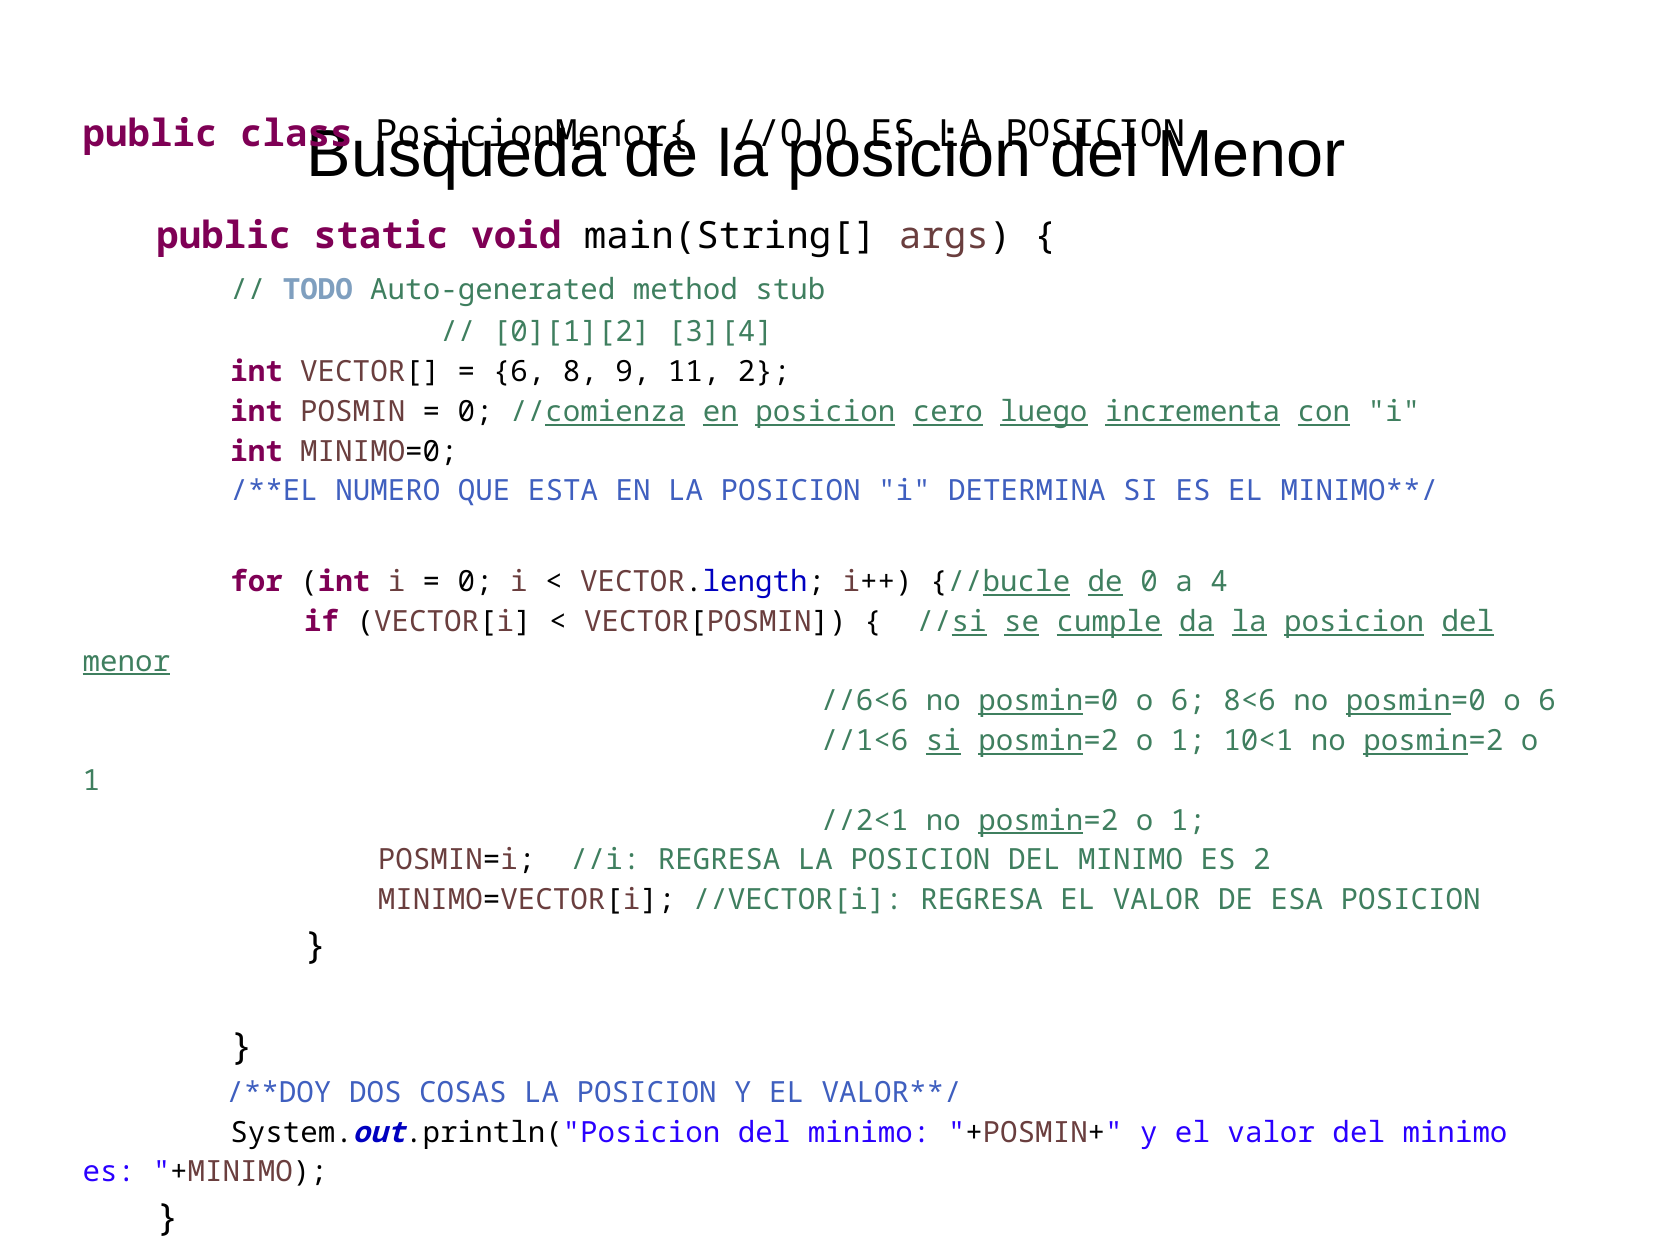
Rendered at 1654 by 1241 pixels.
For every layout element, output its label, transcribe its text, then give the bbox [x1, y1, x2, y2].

subtitle public class PosicionMenor{ //OJO ES LA POSICION public static void main(String[] args) { // TODO Auto-generated method stub // [0][1][2] [3][4] int VECTOR[] = {6, 8, 9, 11, 2}; int POSMIN = 0; //comienza en posicion cero luego incrementa con "i" int MINIMO=0; /**EL NUMERO QUE ESTA EN LA POSICION "i" DETERMINA SI ES EL MINIMO**/ for (int i = 0; i < VECTOR.length; i++) {//bucle de 0 a 4 if (VECTOR[i] < VECTOR[POSMIN]) { //si se cumple da la posicion del menor //6<6 no posmin=0 o 6; 8<6 no posmin=0 o 6 //1<6 si posmin=2 o 1; 10<1 no posmin=2 o 1 //2<1 no posmin=2 o 1; POSMIN=i; //i: REGRESA LA POSICION DEL MINIMO ES 2 MINIMO=VECTOR[i]; //VECTOR[i]: REGRESA EL VALOR DE ESA POSICION } } /**DOY DOS COSAS LA POSICION Y EL VALOR**/ System.out.println("Posicion del minimo: "+POSMIN+" y el valor del minimo es: "+MINIMO); } } [82, 222, 1571, 1177]
title Busqueda de la posicion del Menor [82, 49, 1571, 222]
